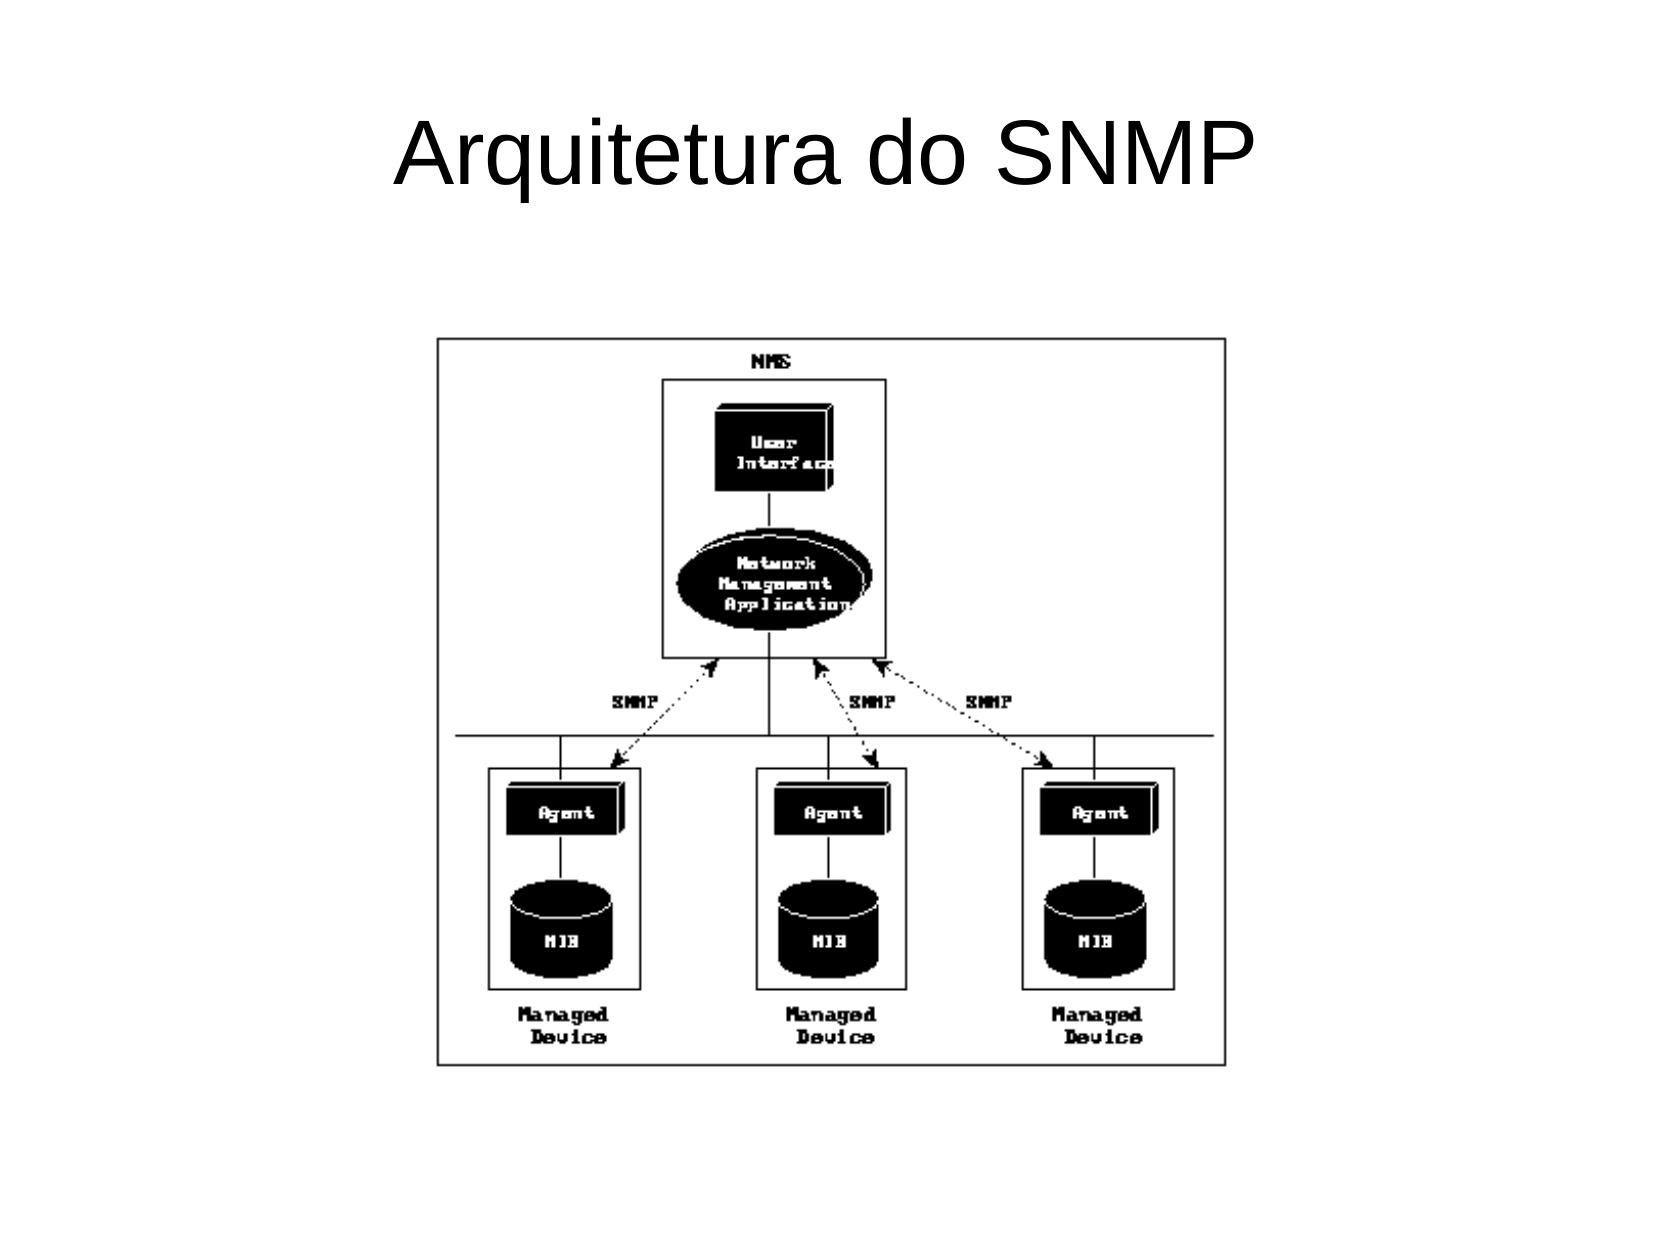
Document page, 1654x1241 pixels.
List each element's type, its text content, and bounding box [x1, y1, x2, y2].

picture [423, 324, 1241, 1081]
title Arquitetura do SNMP [82, 49, 1571, 257]
